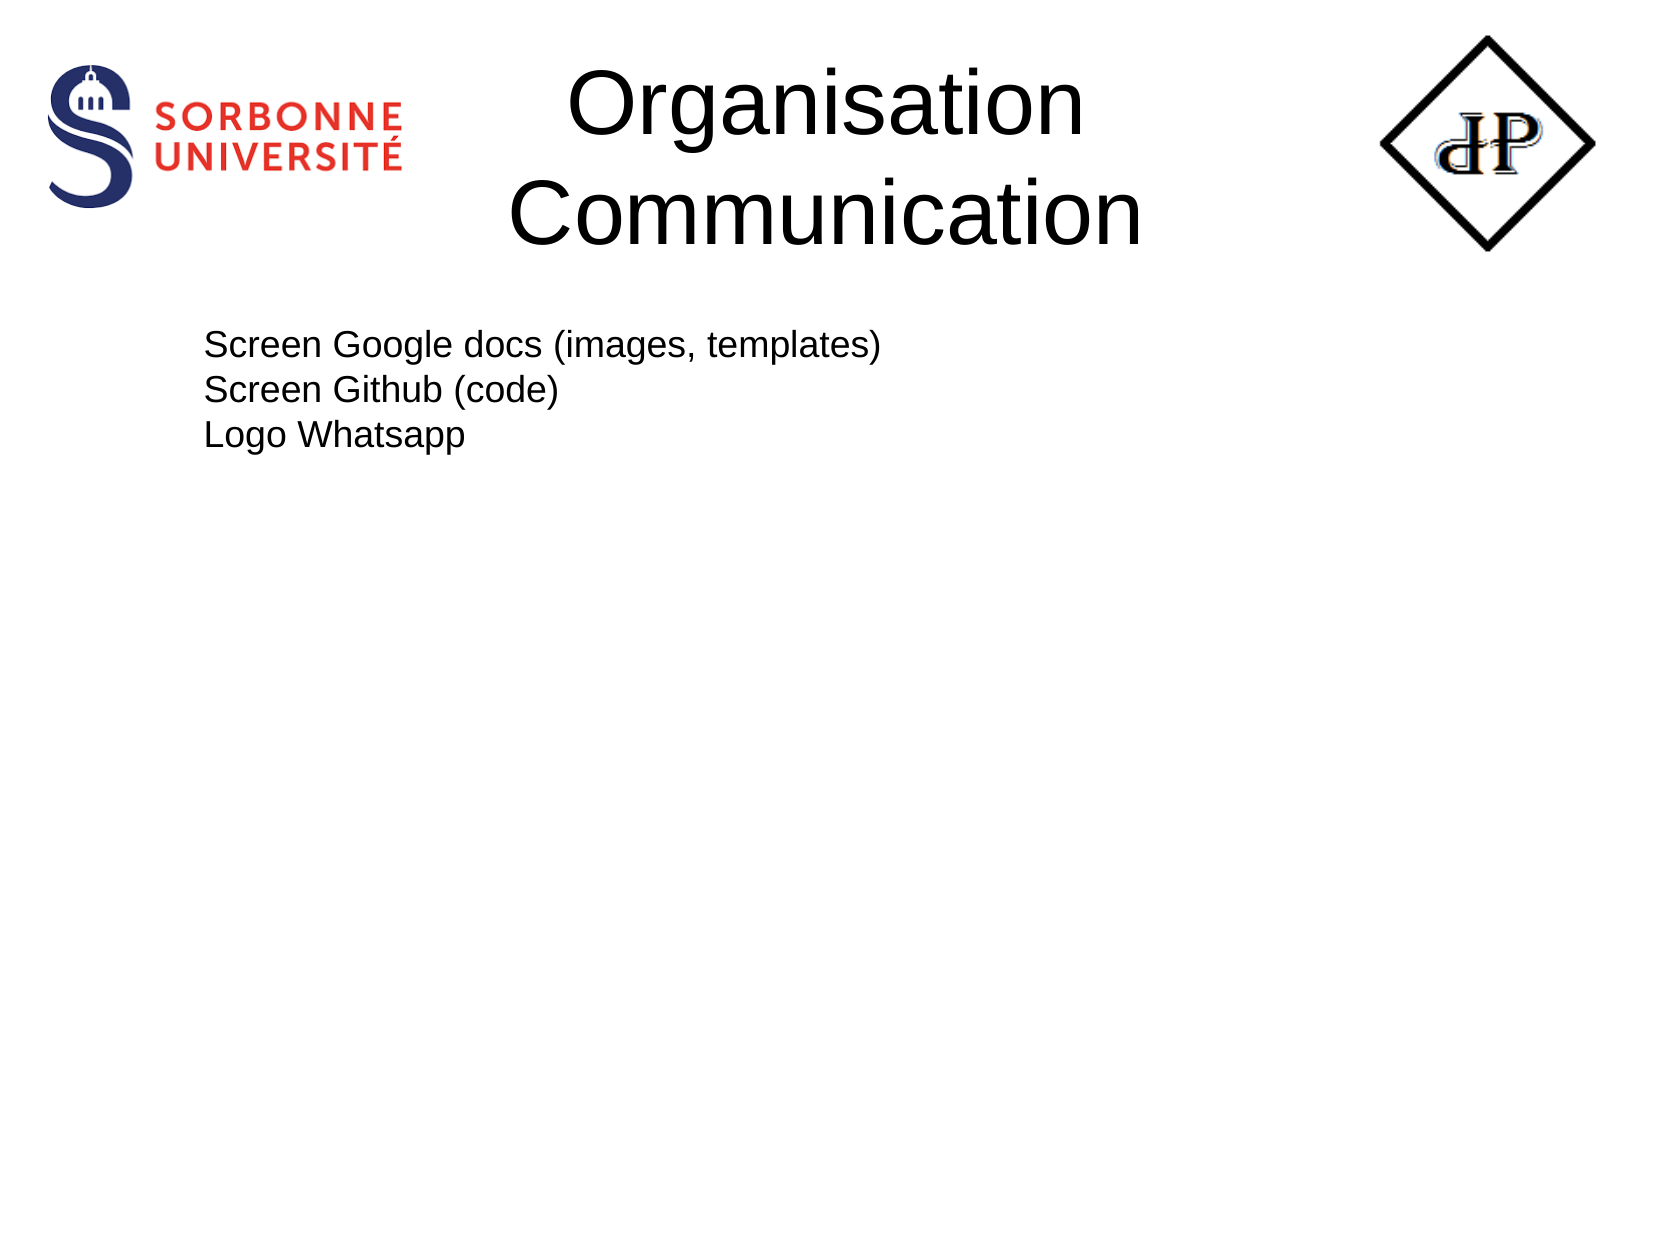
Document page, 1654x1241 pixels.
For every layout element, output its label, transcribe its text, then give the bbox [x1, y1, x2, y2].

text_box Screen Google docs (images, templates) Screen Github (code) Logo Whatsapp [188, 312, 1300, 463]
picture [1370, 29, 1608, 257]
title Organisation Communication [82, 49, 1571, 257]
picture [47, 64, 82, 209]
